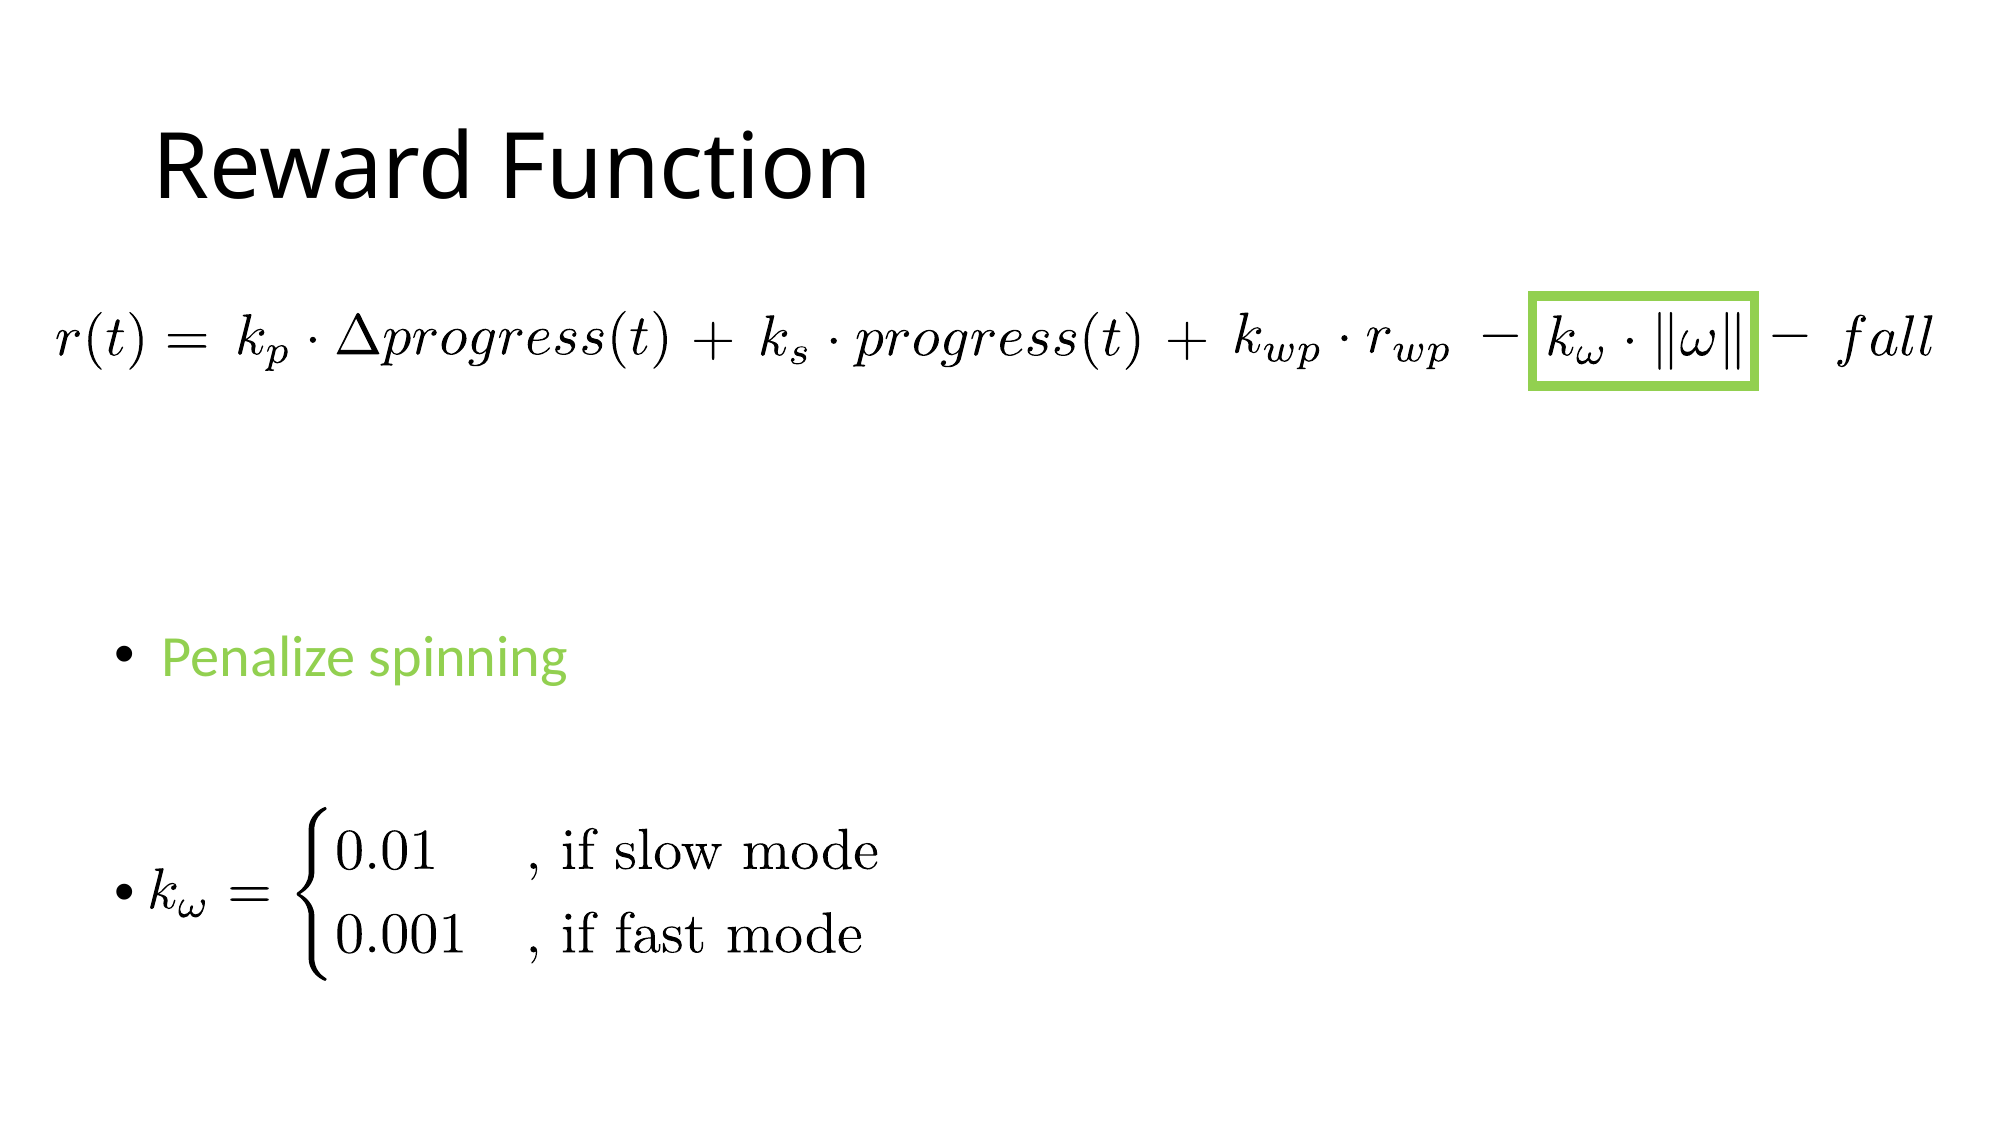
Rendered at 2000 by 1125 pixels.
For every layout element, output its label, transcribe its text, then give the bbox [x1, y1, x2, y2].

text_box [1234, 312, 1449, 370]
text_box [760, 311, 1140, 370]
text_box [1481, 334, 1519, 348]
text_box [1167, 321, 1207, 361]
text_box [693, 321, 733, 361]
title Reward Function [137, 59, 1862, 278]
text_box [1532, 295, 1755, 386]
text_box [56, 311, 207, 370]
text_box [1836, 314, 1933, 368]
text_box [1770, 334, 1808, 348]
text_box Penalize spinning [99, 458, 1900, 1091]
text_box [237, 310, 667, 371]
text_box [149, 806, 878, 981]
